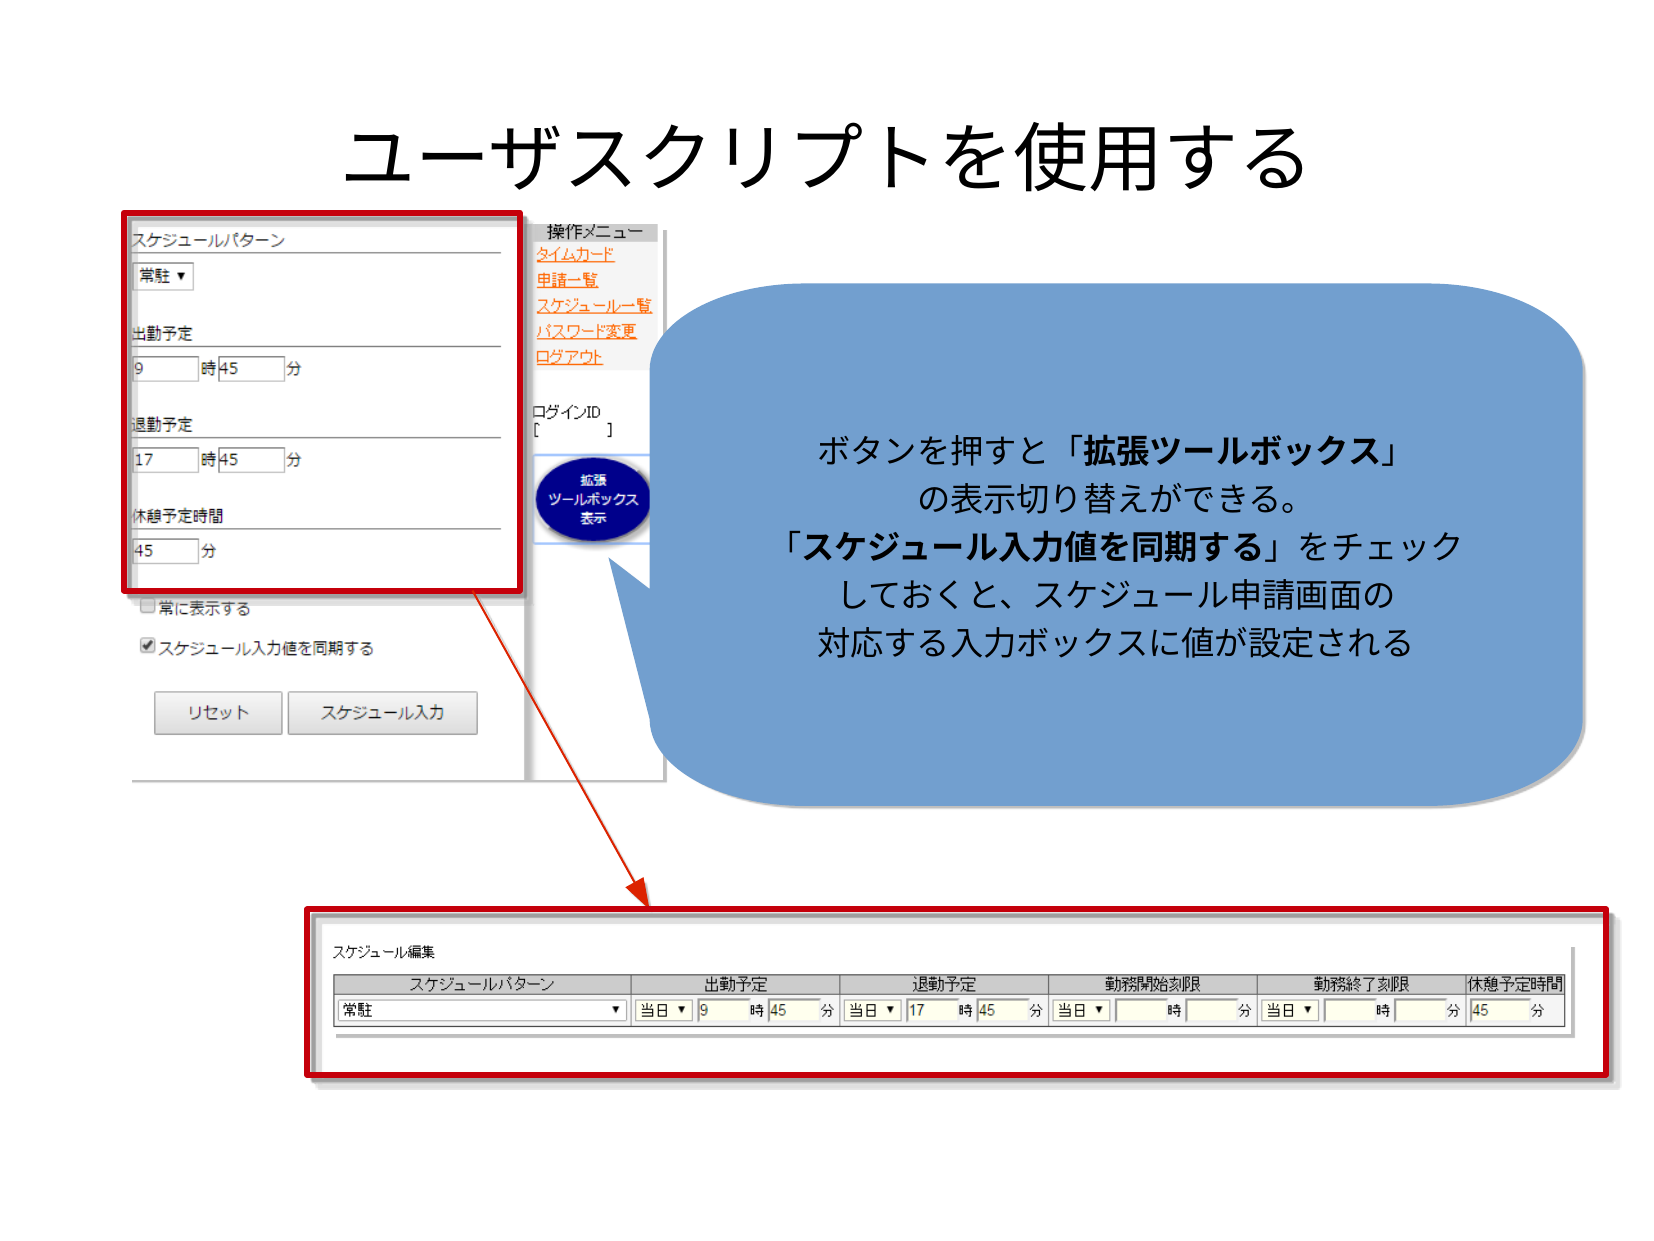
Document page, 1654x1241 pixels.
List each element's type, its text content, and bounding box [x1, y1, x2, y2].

title ユーザスクリプトを使用する [139, 228, 517, 257]
picture [126, 598, 575, 780]
picture [330, 941, 1571, 1034]
picture [486, 257, 663, 780]
title ユーザスクリプトを使用する [82, 49, 1571, 257]
text_box ボタンを押すと「拡張ツールボックス」 の表示切り替えができる。 「スケジュール入力値を同期する」をチェック しておくと、スケジュール申請画面の 対応する入力ボックスに値が設定される [608, 283, 1583, 806]
picture [139, 257, 517, 588]
